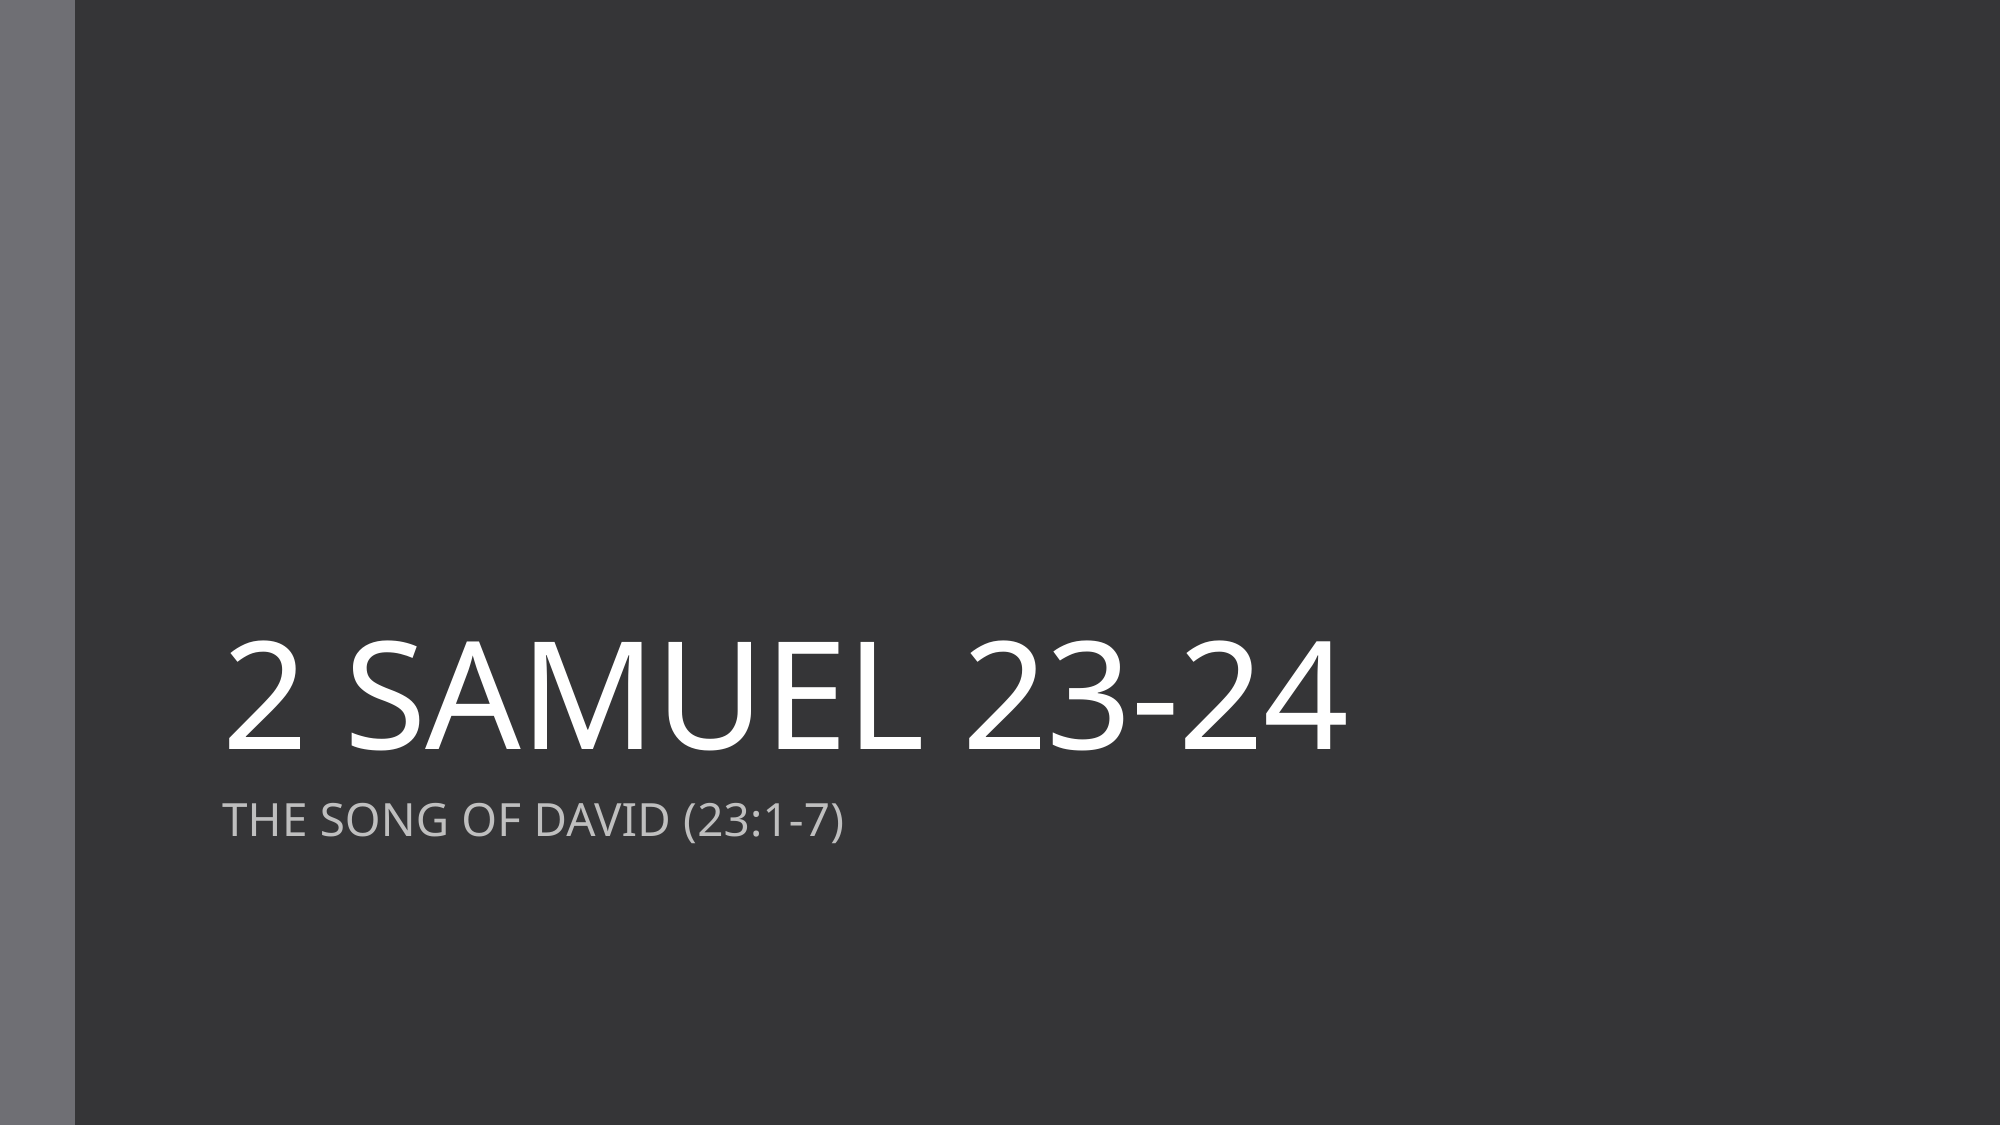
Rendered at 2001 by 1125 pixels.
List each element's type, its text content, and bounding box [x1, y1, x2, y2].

title 2 SAMUEL 23-24 [206, 124, 1752, 787]
subtitle THE SONG OF DAVID (23:1-7) [206, 787, 1752, 1066]
